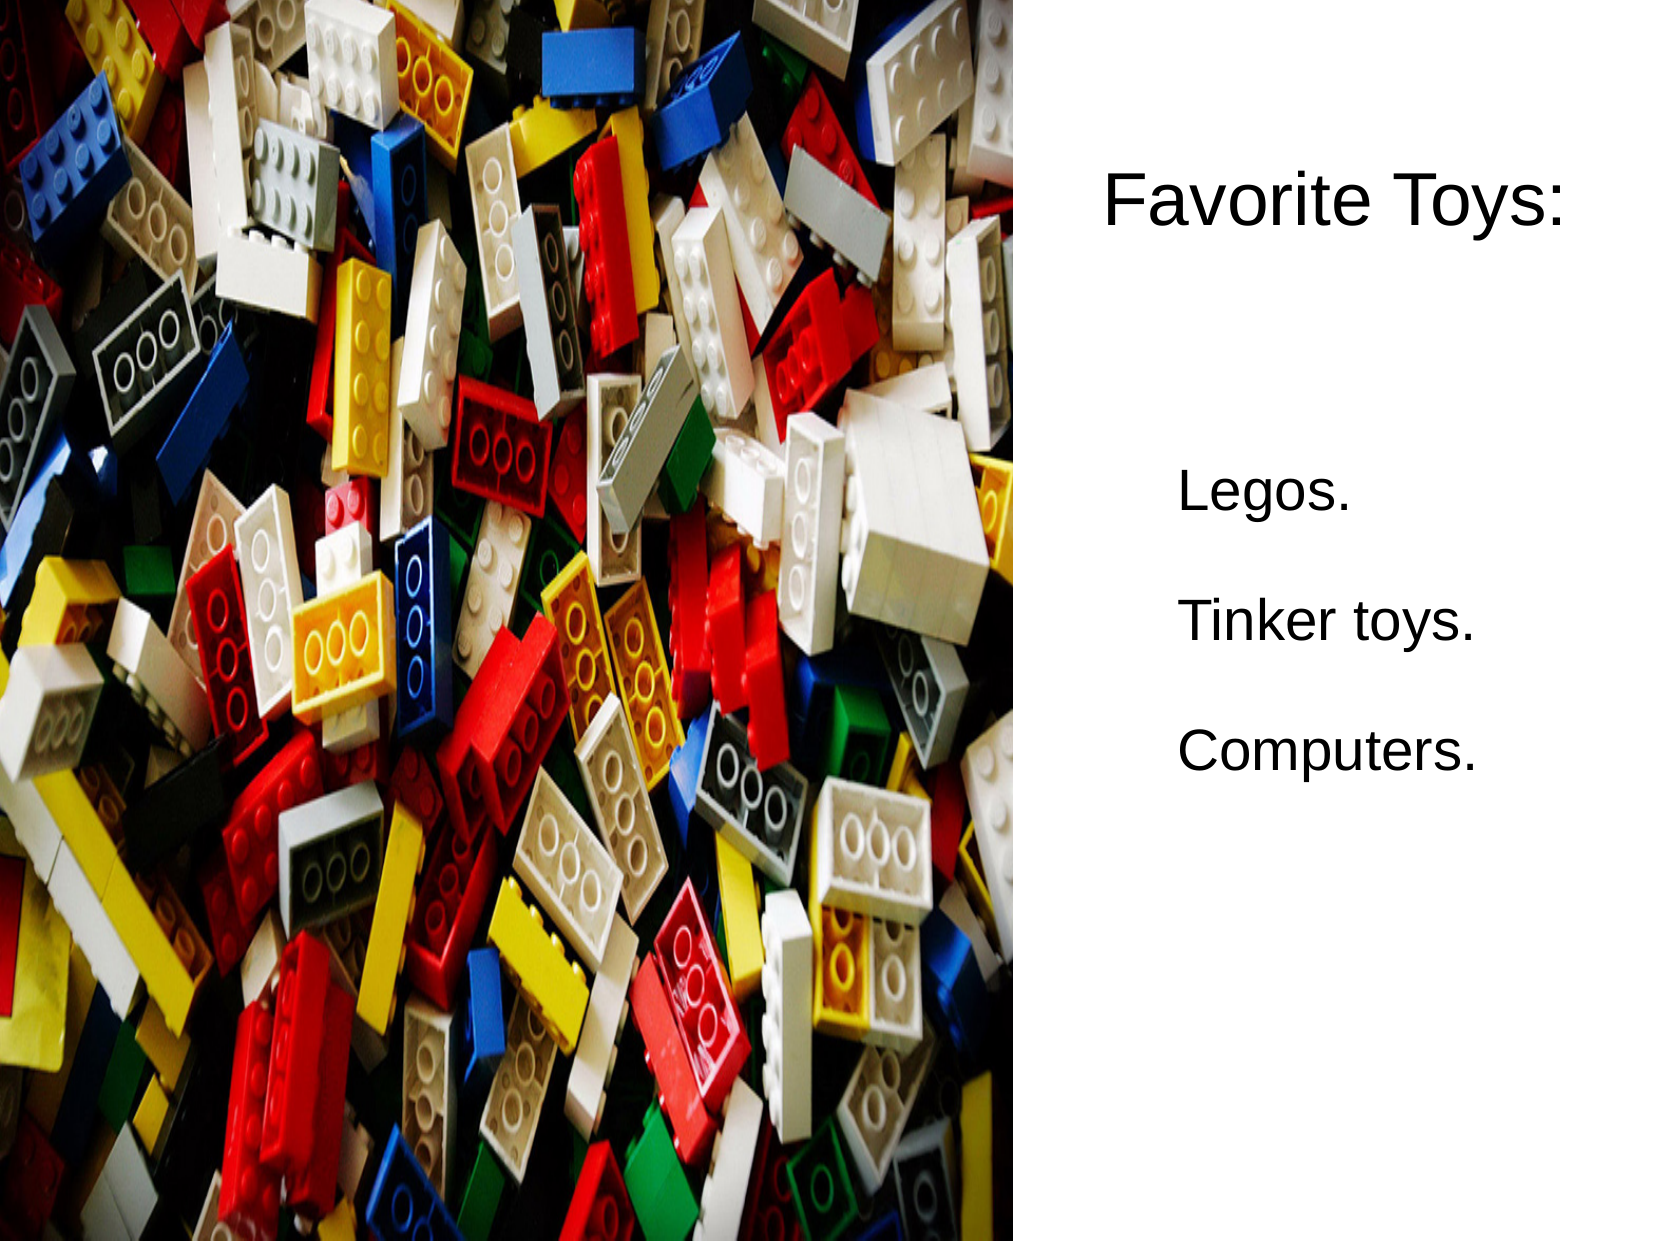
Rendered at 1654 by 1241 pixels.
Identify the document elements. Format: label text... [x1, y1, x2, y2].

picture [0, 0, 1013, 1241]
text_box Legos. Tinker toys. Computers. [1162, 450, 1554, 1013]
text_box Favorite Toys: [1087, 150, 1613, 301]
